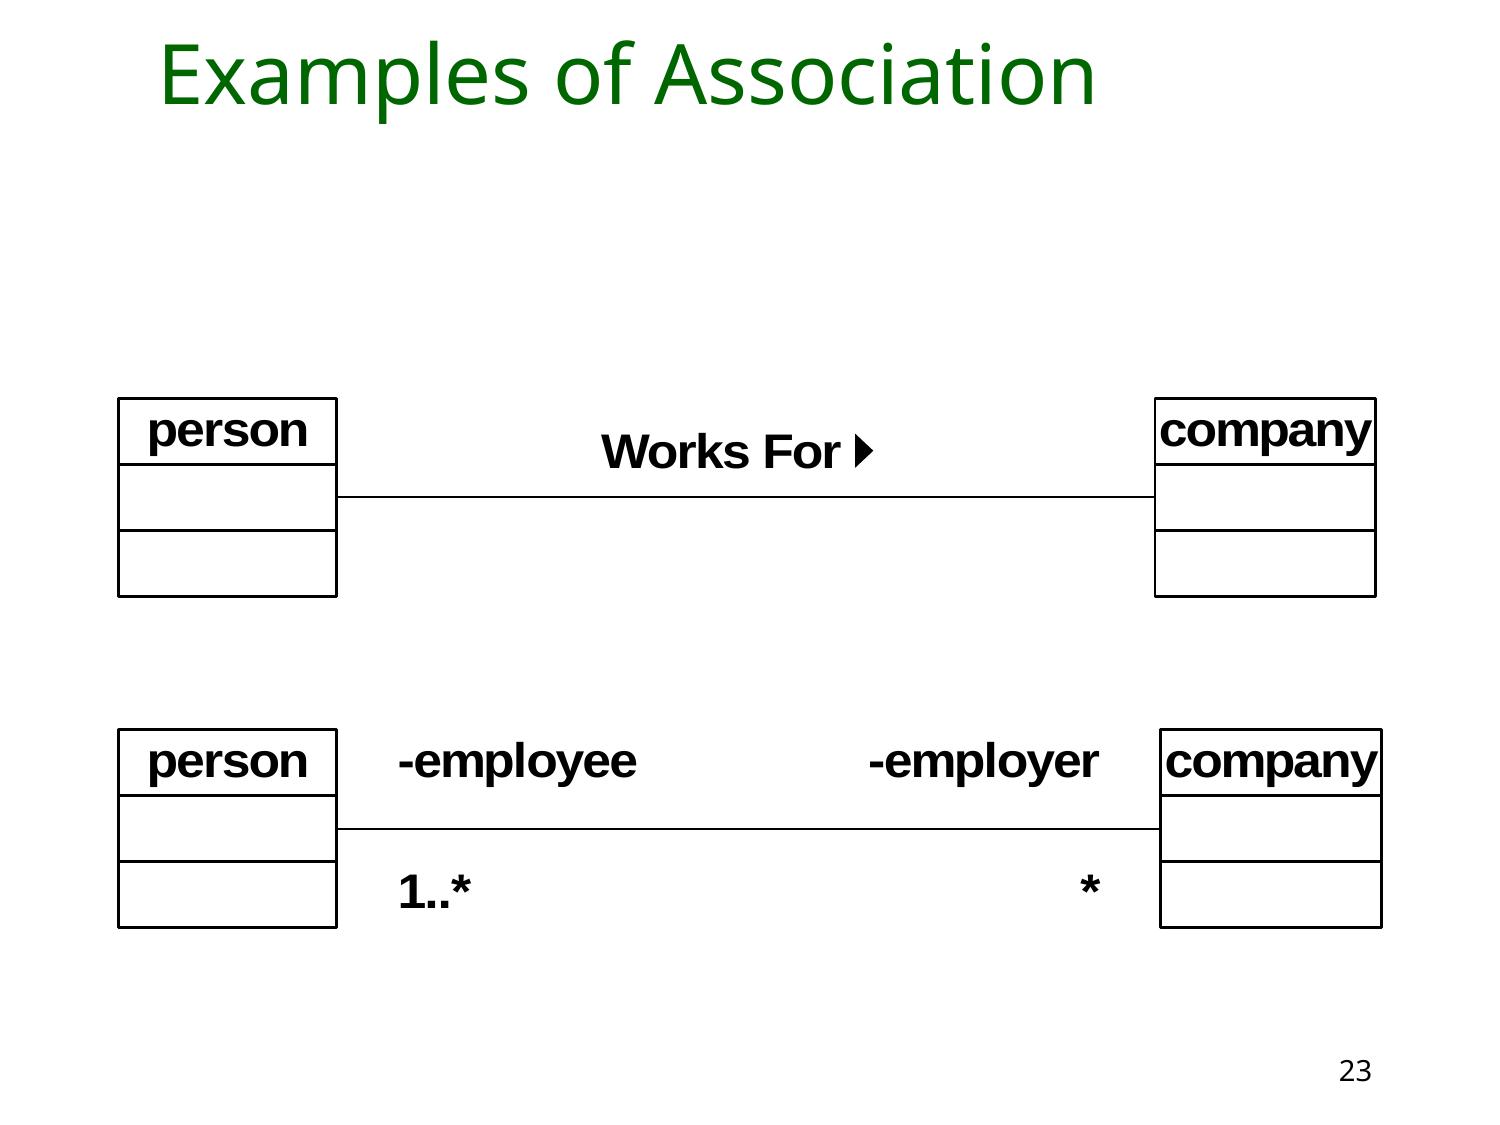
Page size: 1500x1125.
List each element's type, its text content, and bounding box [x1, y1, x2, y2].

chart [112, 390, 1388, 935]
title Examples of Association [142, 12, 1482, 129]
slide_number <number> [1074, 1025, 1388, 1100]
